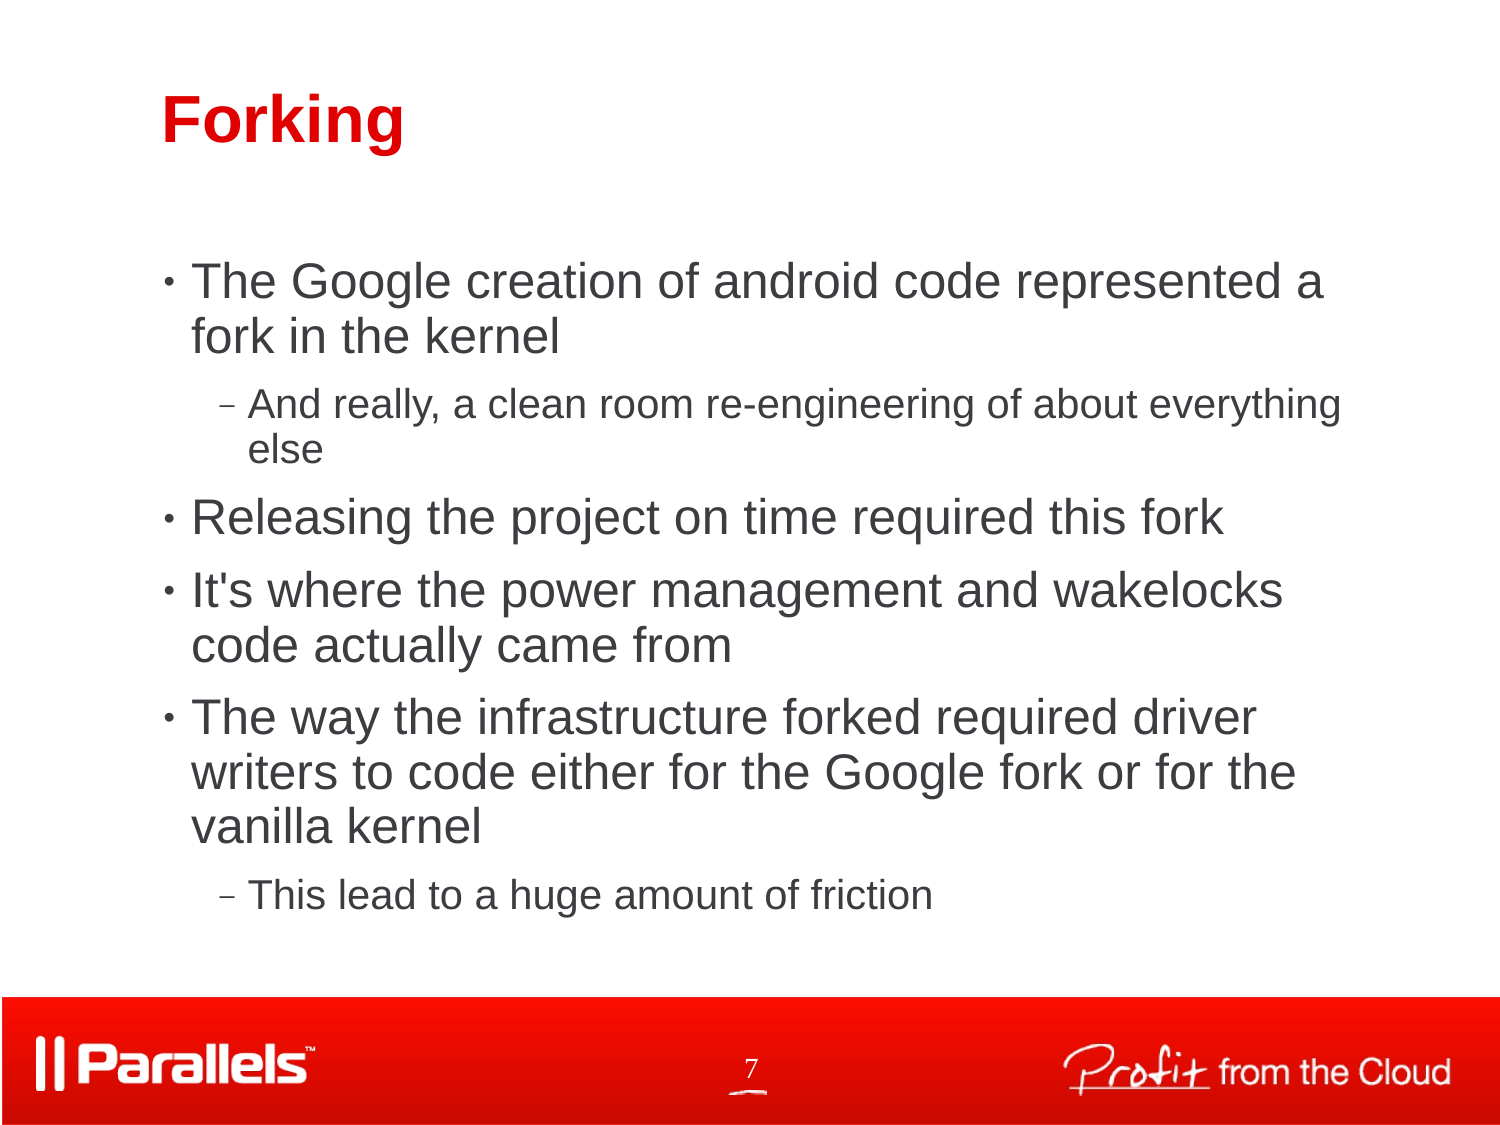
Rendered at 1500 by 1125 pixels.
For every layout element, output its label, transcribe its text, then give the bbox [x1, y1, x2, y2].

title Forking [161, 41, 1383, 205]
picture [1049, 1033, 1465, 1096]
picture [36, 1034, 318, 1091]
list The Google creation of android code represented a fork in the kernel And really, a clean room re-engineering of about everything else Releasing the project on time required this fork It's where the power management and wakelocks code actually came from The way the infrastructure forked required driver writers to code either for the Google fork or for the vanilla kernel This lead to a huge amount of friction [163, 254, 1404, 998]
picture [727, 1090, 767, 1095]
